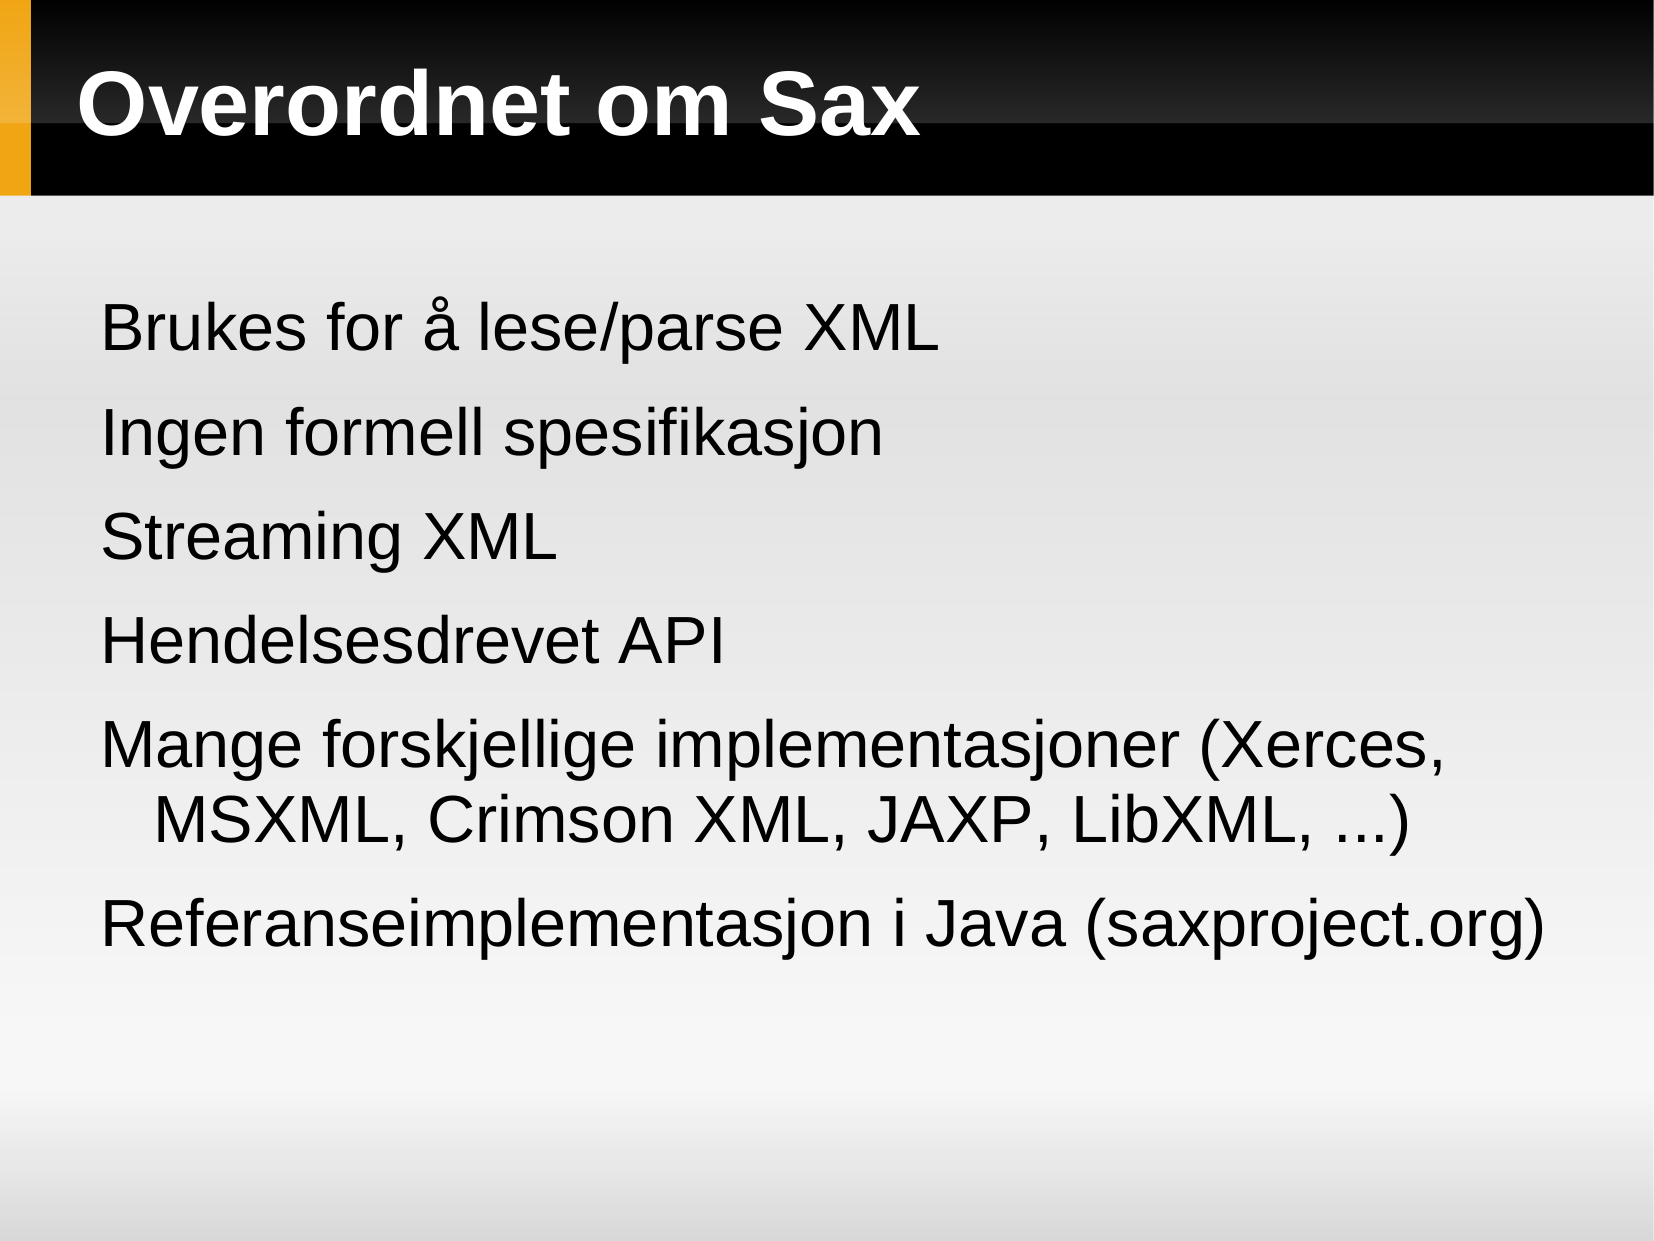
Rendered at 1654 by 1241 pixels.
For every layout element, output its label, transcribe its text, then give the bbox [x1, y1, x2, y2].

title Overordnet om Sax [76, 7, 1565, 200]
list Brukes for å lese/parse XML Ingen formell spesifikasjon Streaming XML Hendelsesdrevet API Mange forskjellige implementasjoner (Xerces, MSXML, Crimson XML, JAXP, LibXML, ...) Referanseimplementasjon i Java (saxproject.org) [82, 290, 1571, 1233]
picture [0, 0, 1654, 1241]
